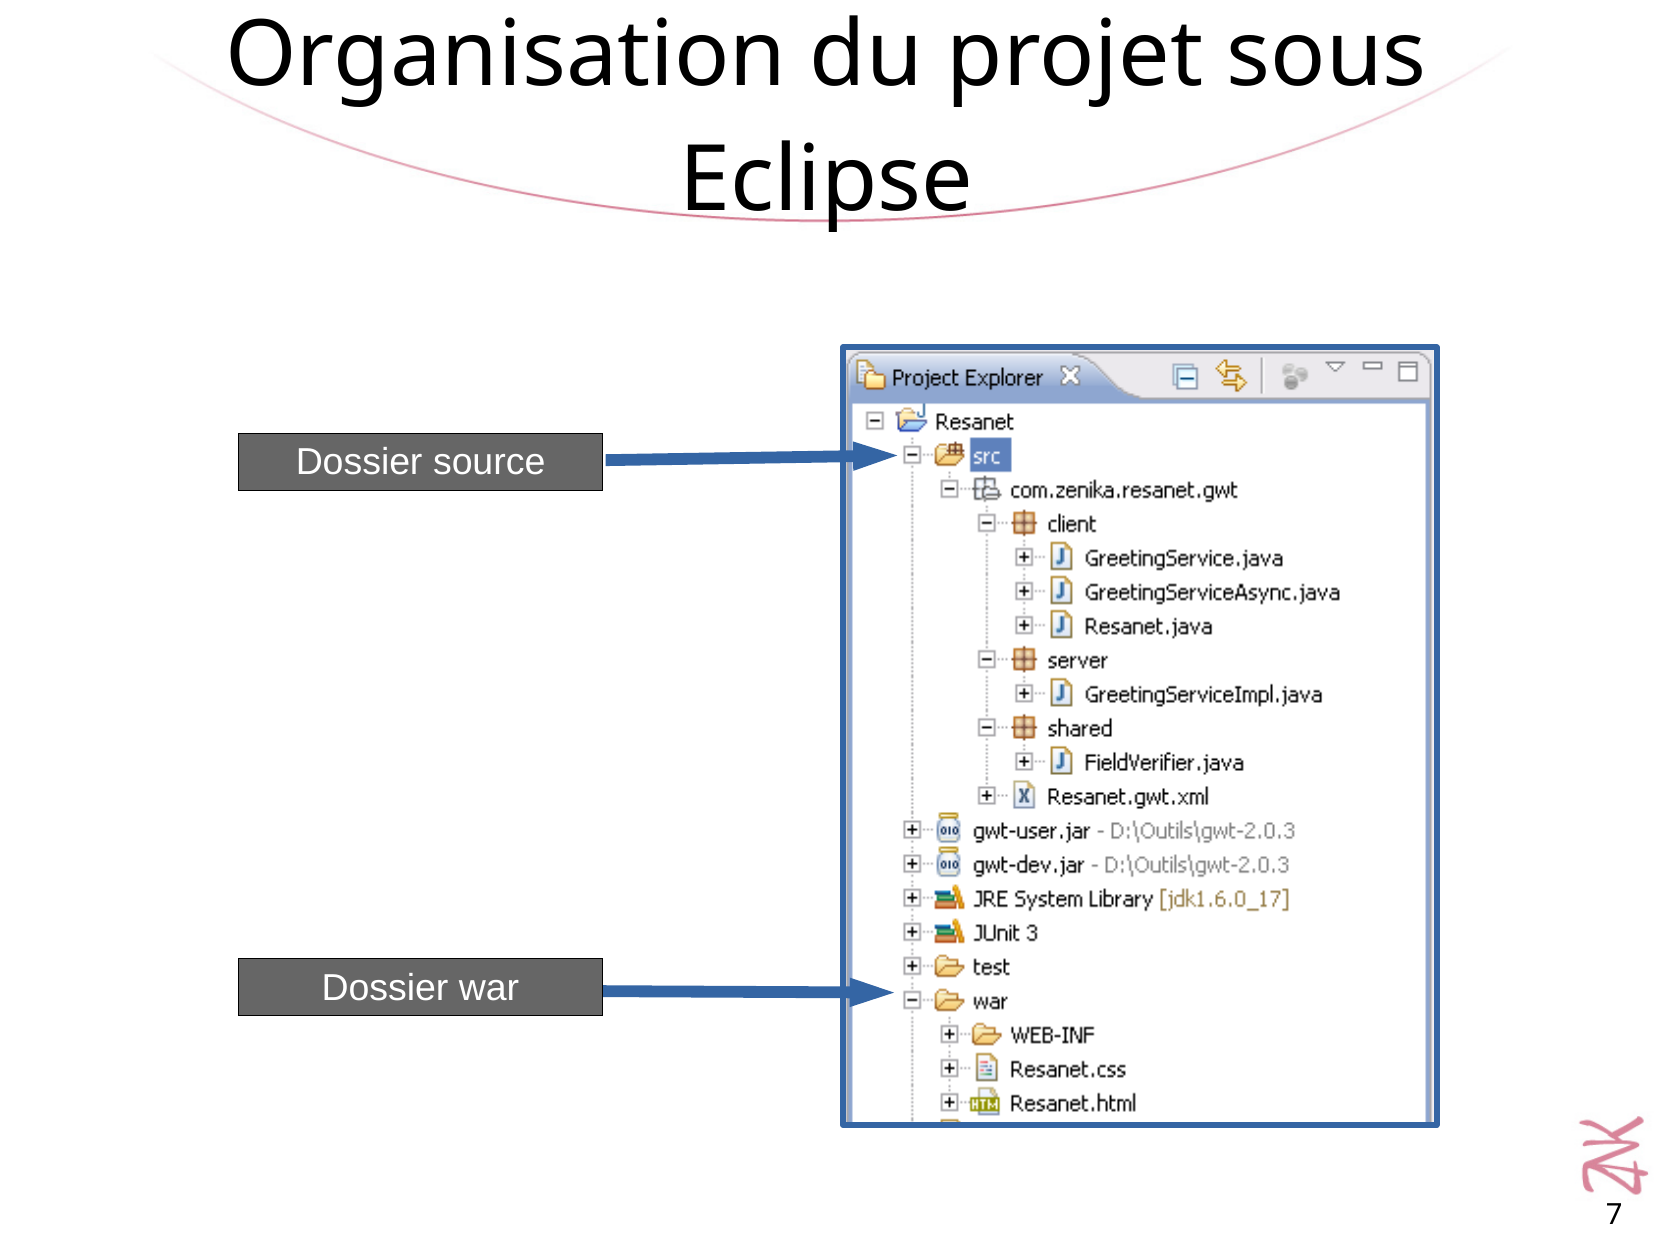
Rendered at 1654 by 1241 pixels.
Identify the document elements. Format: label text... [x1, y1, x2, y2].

picture [4, 1, 1654, 1241]
text_box Dossier source [238, 433, 603, 491]
text_box Dossier war [238, 958, 603, 1016]
title Organisation du projet sous Eclipse [82, 5, 1571, 220]
